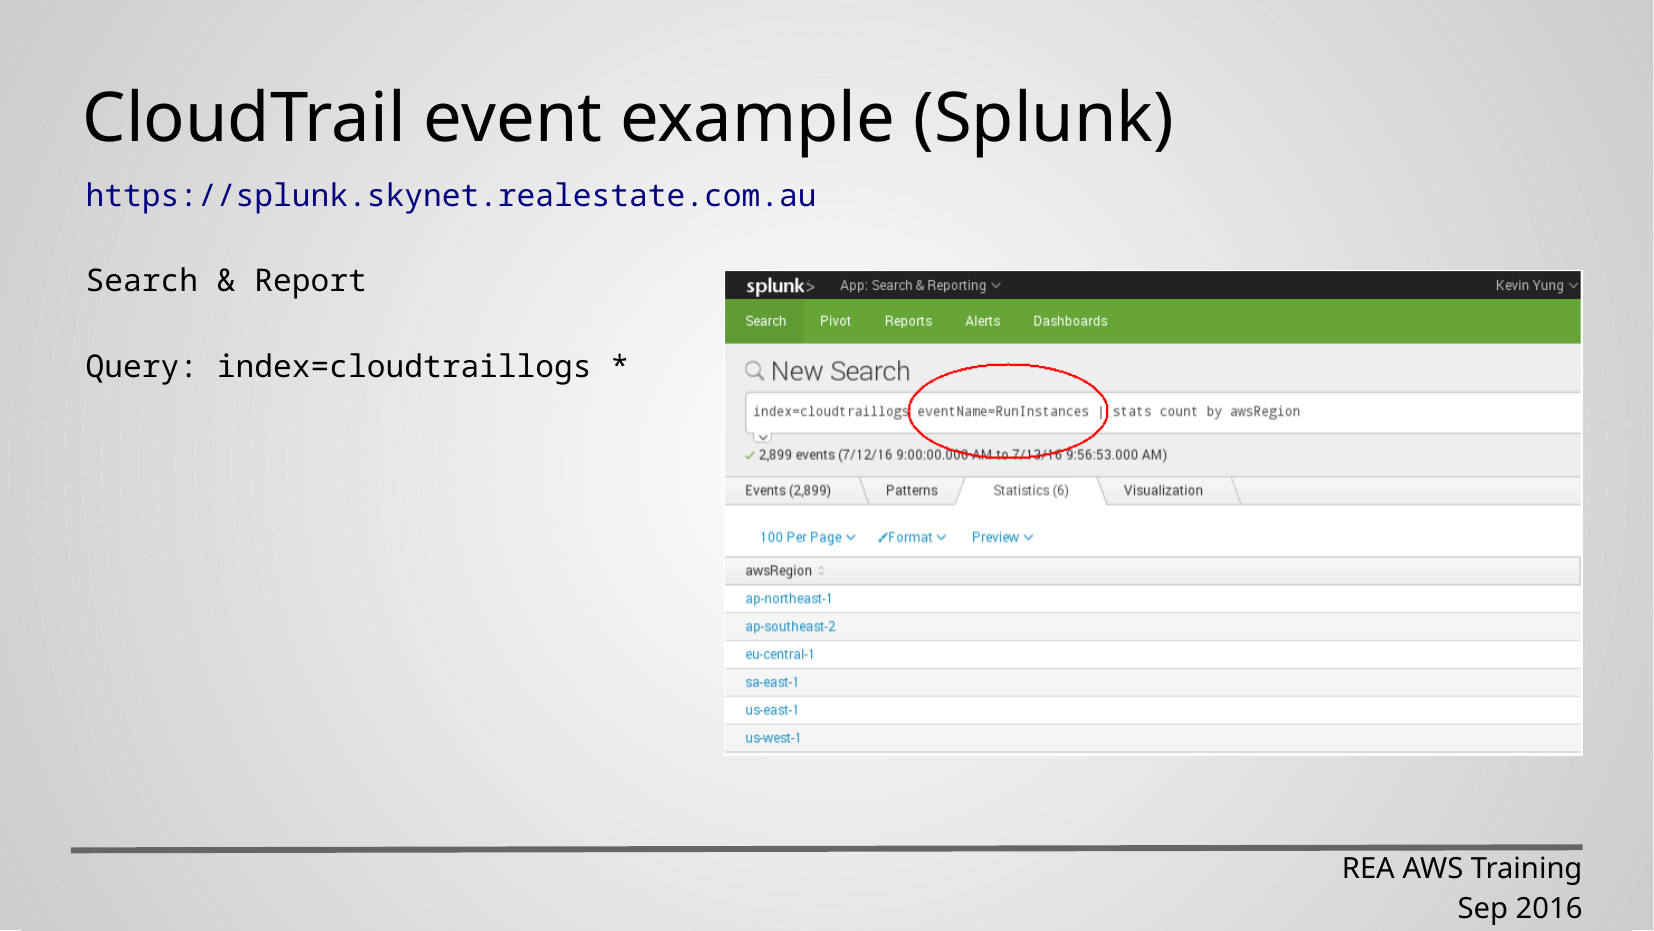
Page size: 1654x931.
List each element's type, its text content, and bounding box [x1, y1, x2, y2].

text_box https://splunk.skynet.realestate.com.au Search & Report Query: index=cloudtraillogs * [70, 165, 1583, 931]
picture [724, 270, 1583, 756]
title CloudTrail event example (Splunk) [82, 36, 1571, 165]
